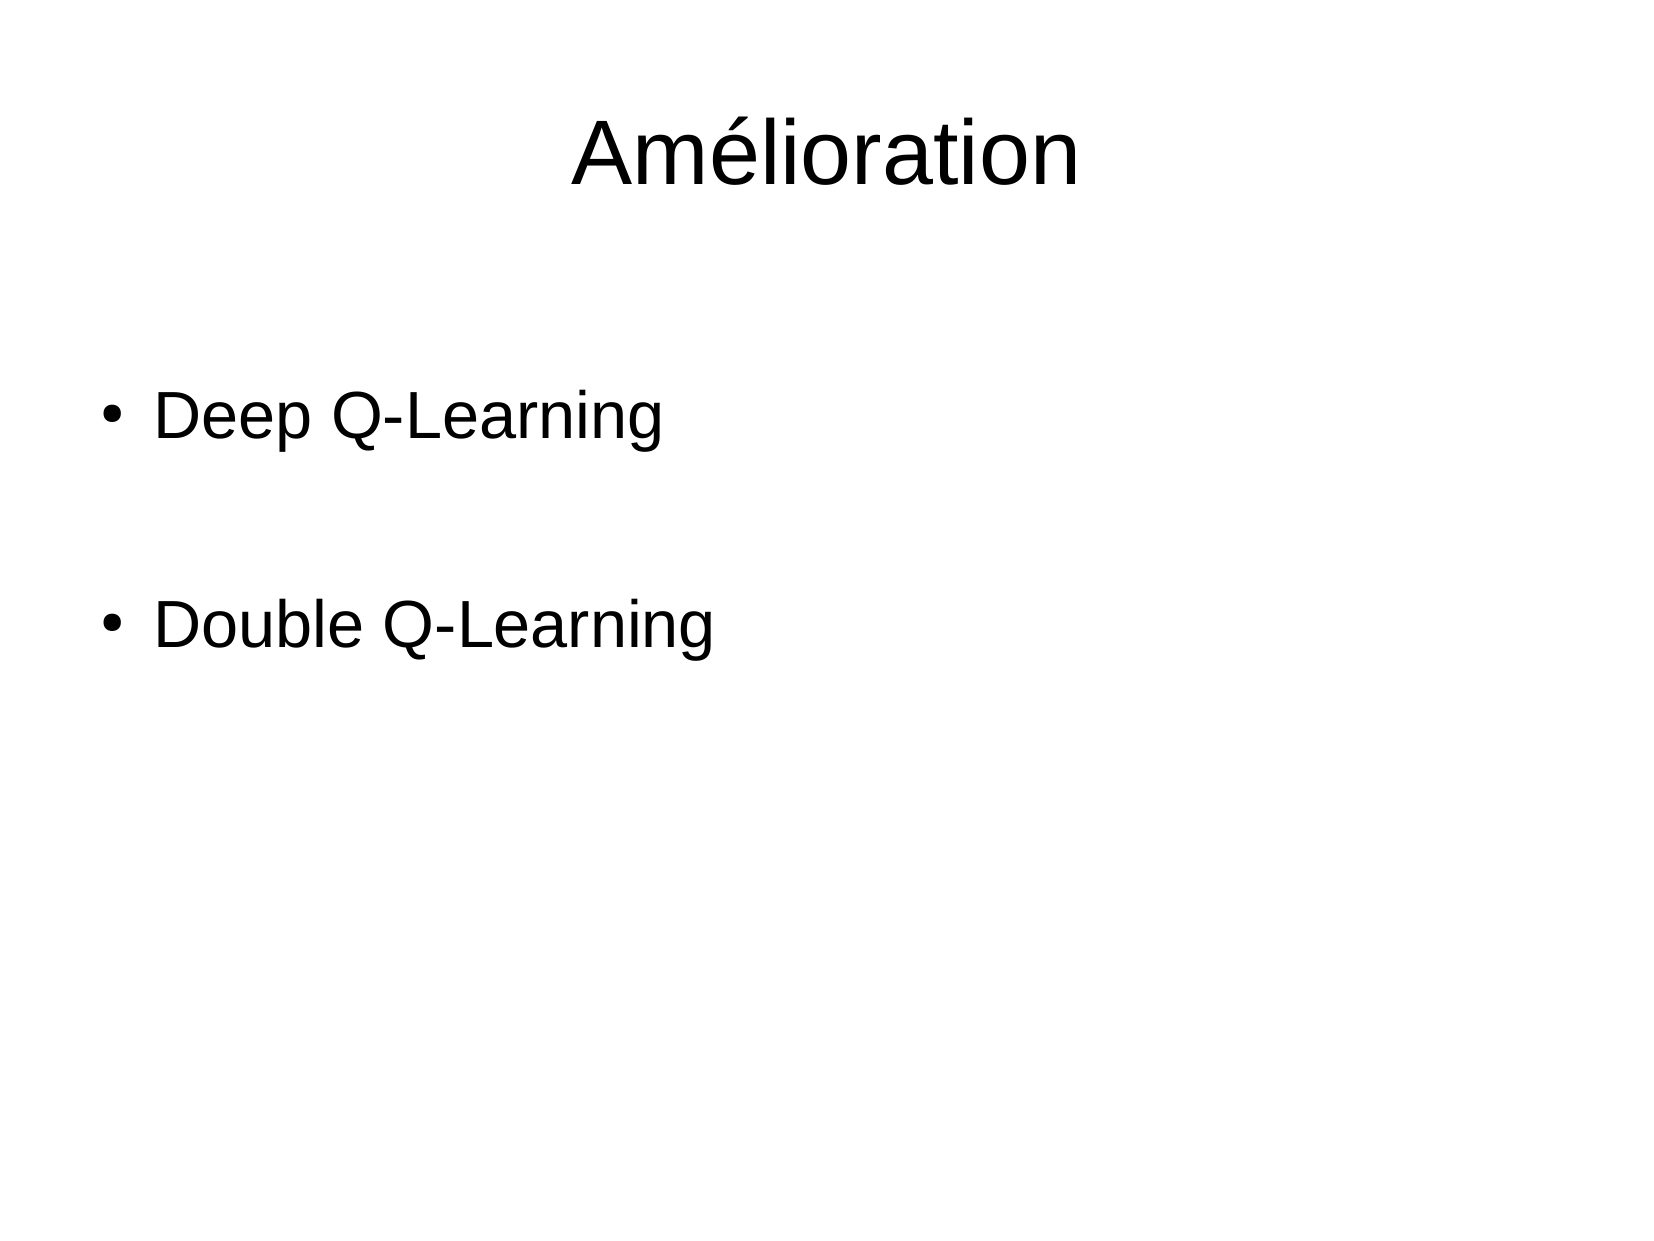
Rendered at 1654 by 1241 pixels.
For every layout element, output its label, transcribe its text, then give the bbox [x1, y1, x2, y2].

title Amélioration [82, 49, 1571, 257]
list Deep Q-Learning Double Q-Learning [82, 377, 1571, 968]
